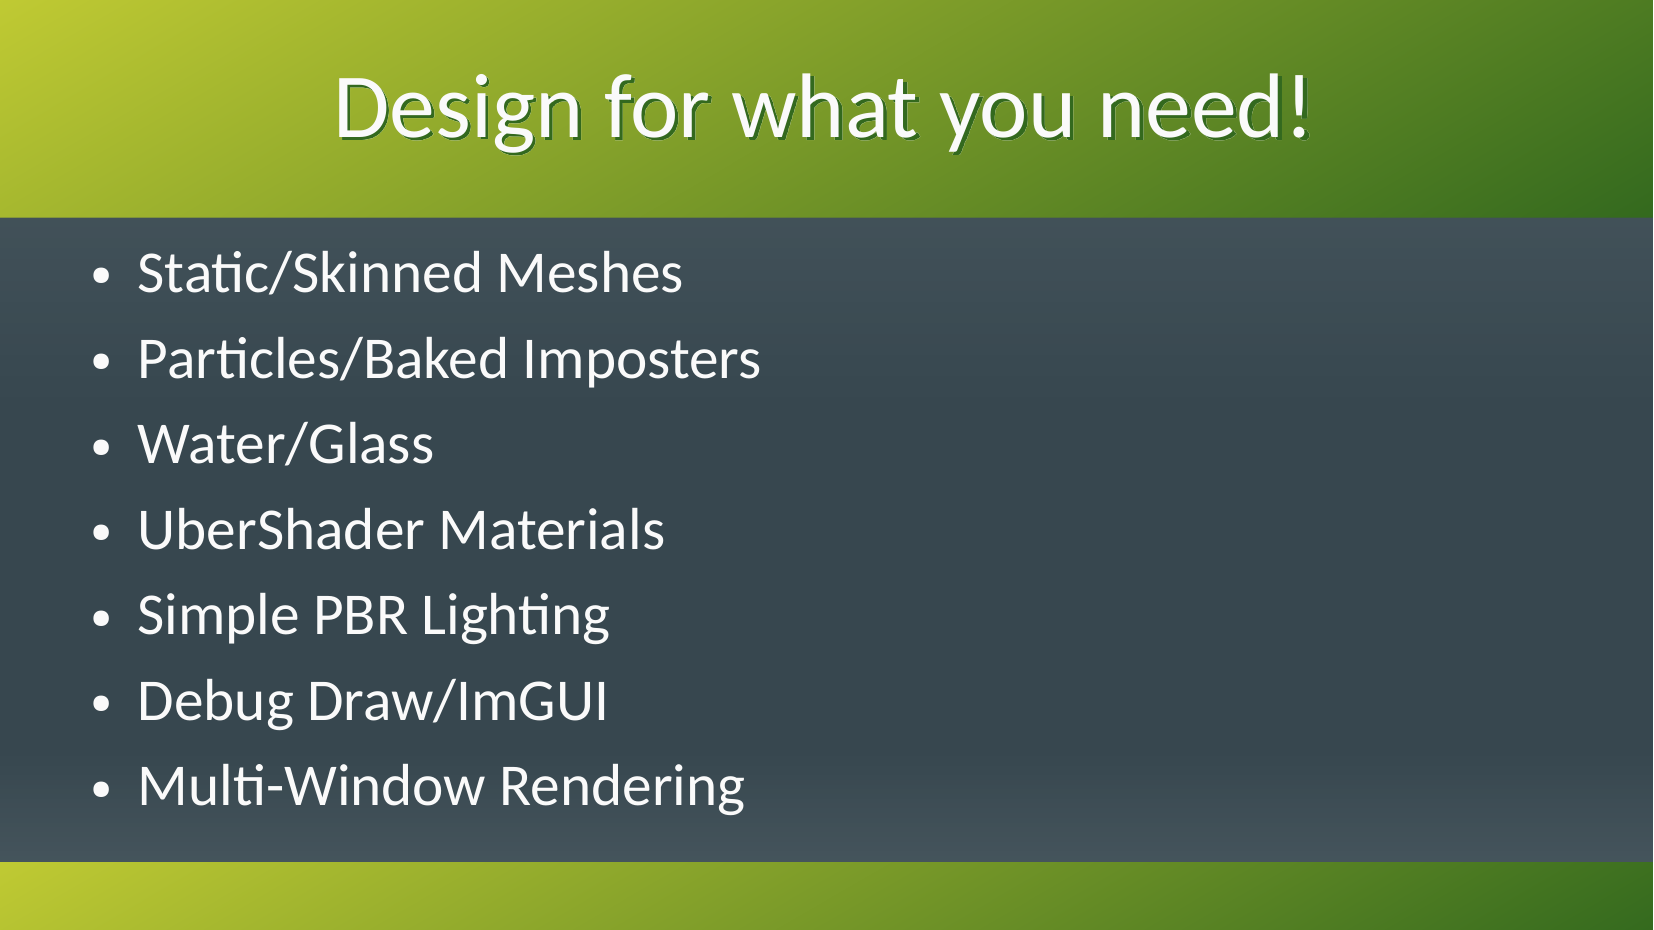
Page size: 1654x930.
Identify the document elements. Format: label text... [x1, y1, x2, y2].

title Design for what you need! [74, 37, 1575, 193]
list Static/Skinned Meshes Particles/Baked Imposters Water/Glass UberShader Materials Simple PBR Lighting Debug Draw/ImGUI Multi-Window Rendering [74, 248, 1575, 825]
